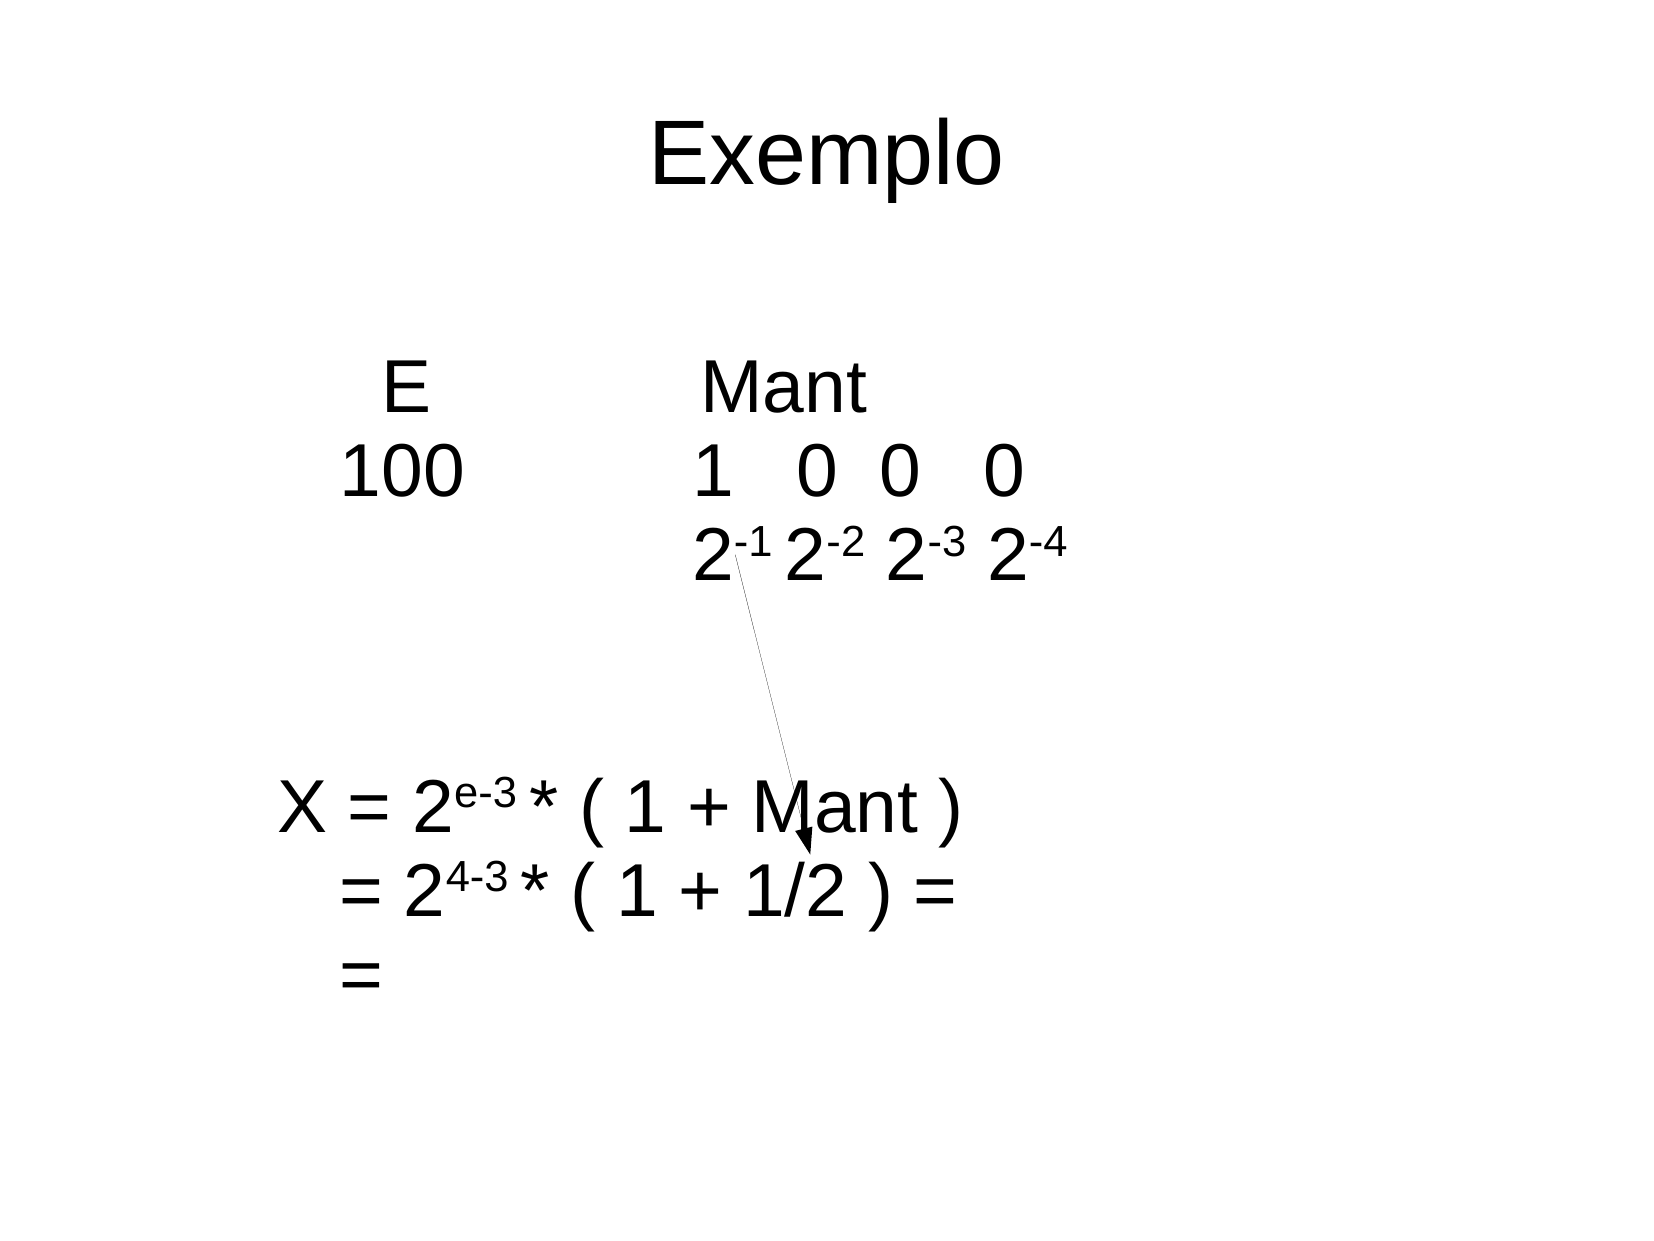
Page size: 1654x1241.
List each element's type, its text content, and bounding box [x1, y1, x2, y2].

title Exemplo [82, 49, 1571, 257]
text_box E Mant 100 1 0 0 0 2-1 2-2 2-3 2-4 X = 2e-3 * ( 1 + Mant ) = 24-3 * ( 1 + 1/2 ) = = [262, 337, 1083, 1241]
